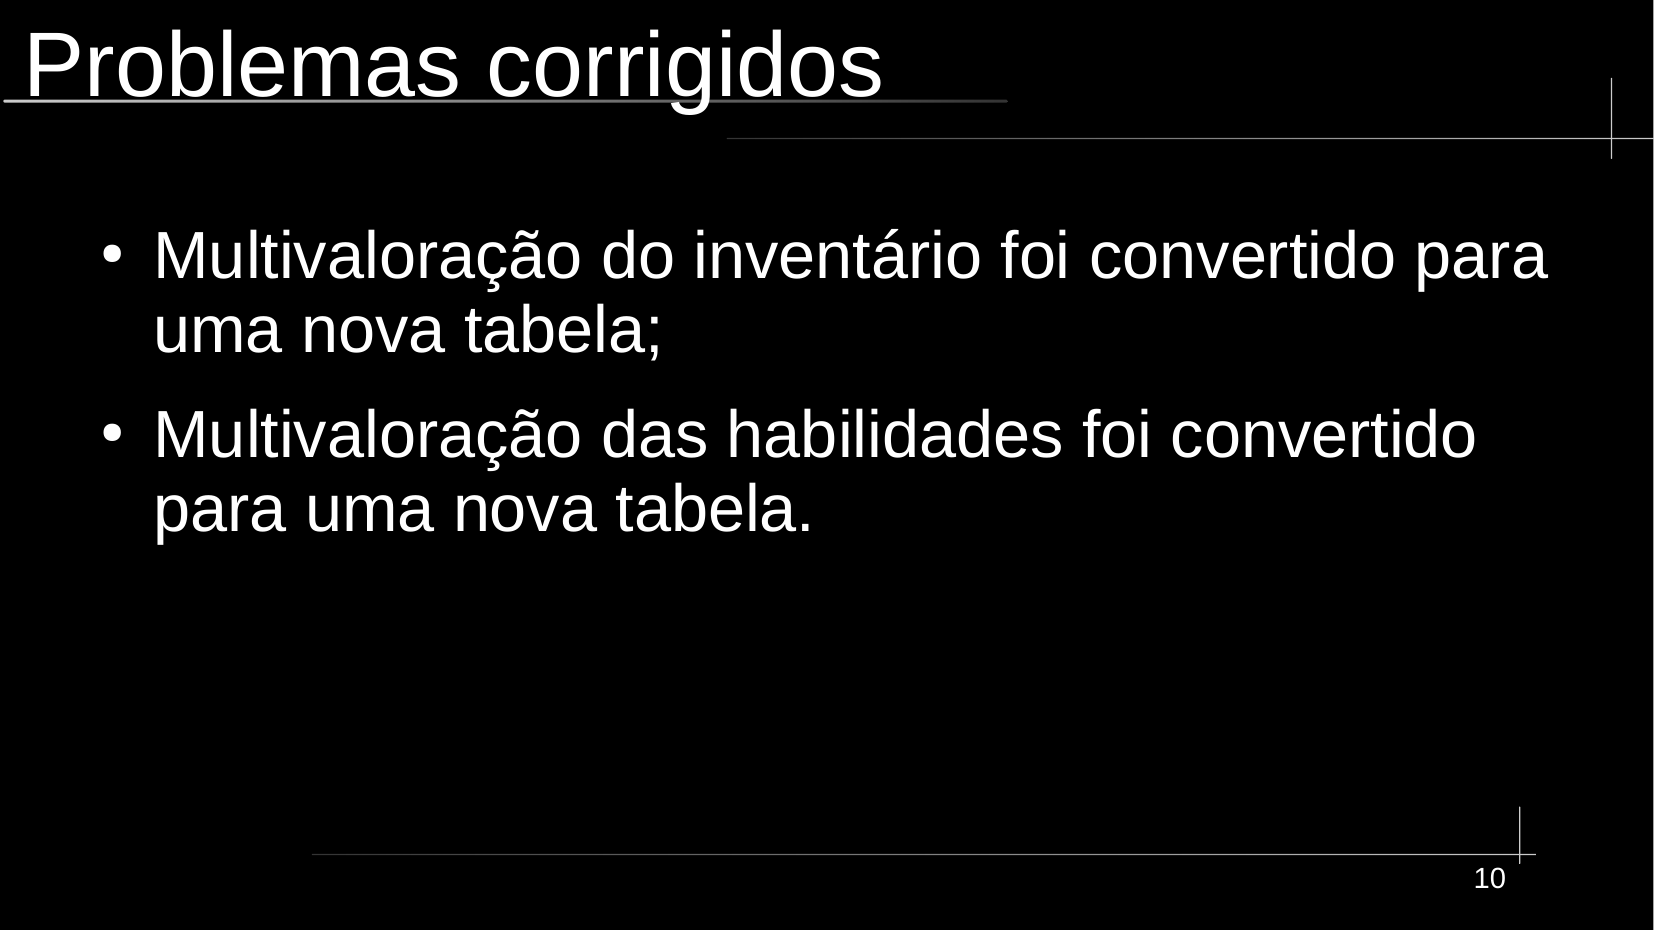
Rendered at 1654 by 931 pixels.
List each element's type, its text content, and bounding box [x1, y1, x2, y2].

title Problemas corrigidos [23, 11, 1589, 119]
list Multivaloração do inventário foi convertido para uma nova tabela; Multivaloração das habilidades foi convertido para uma nova tabela. [82, 217, 1571, 758]
